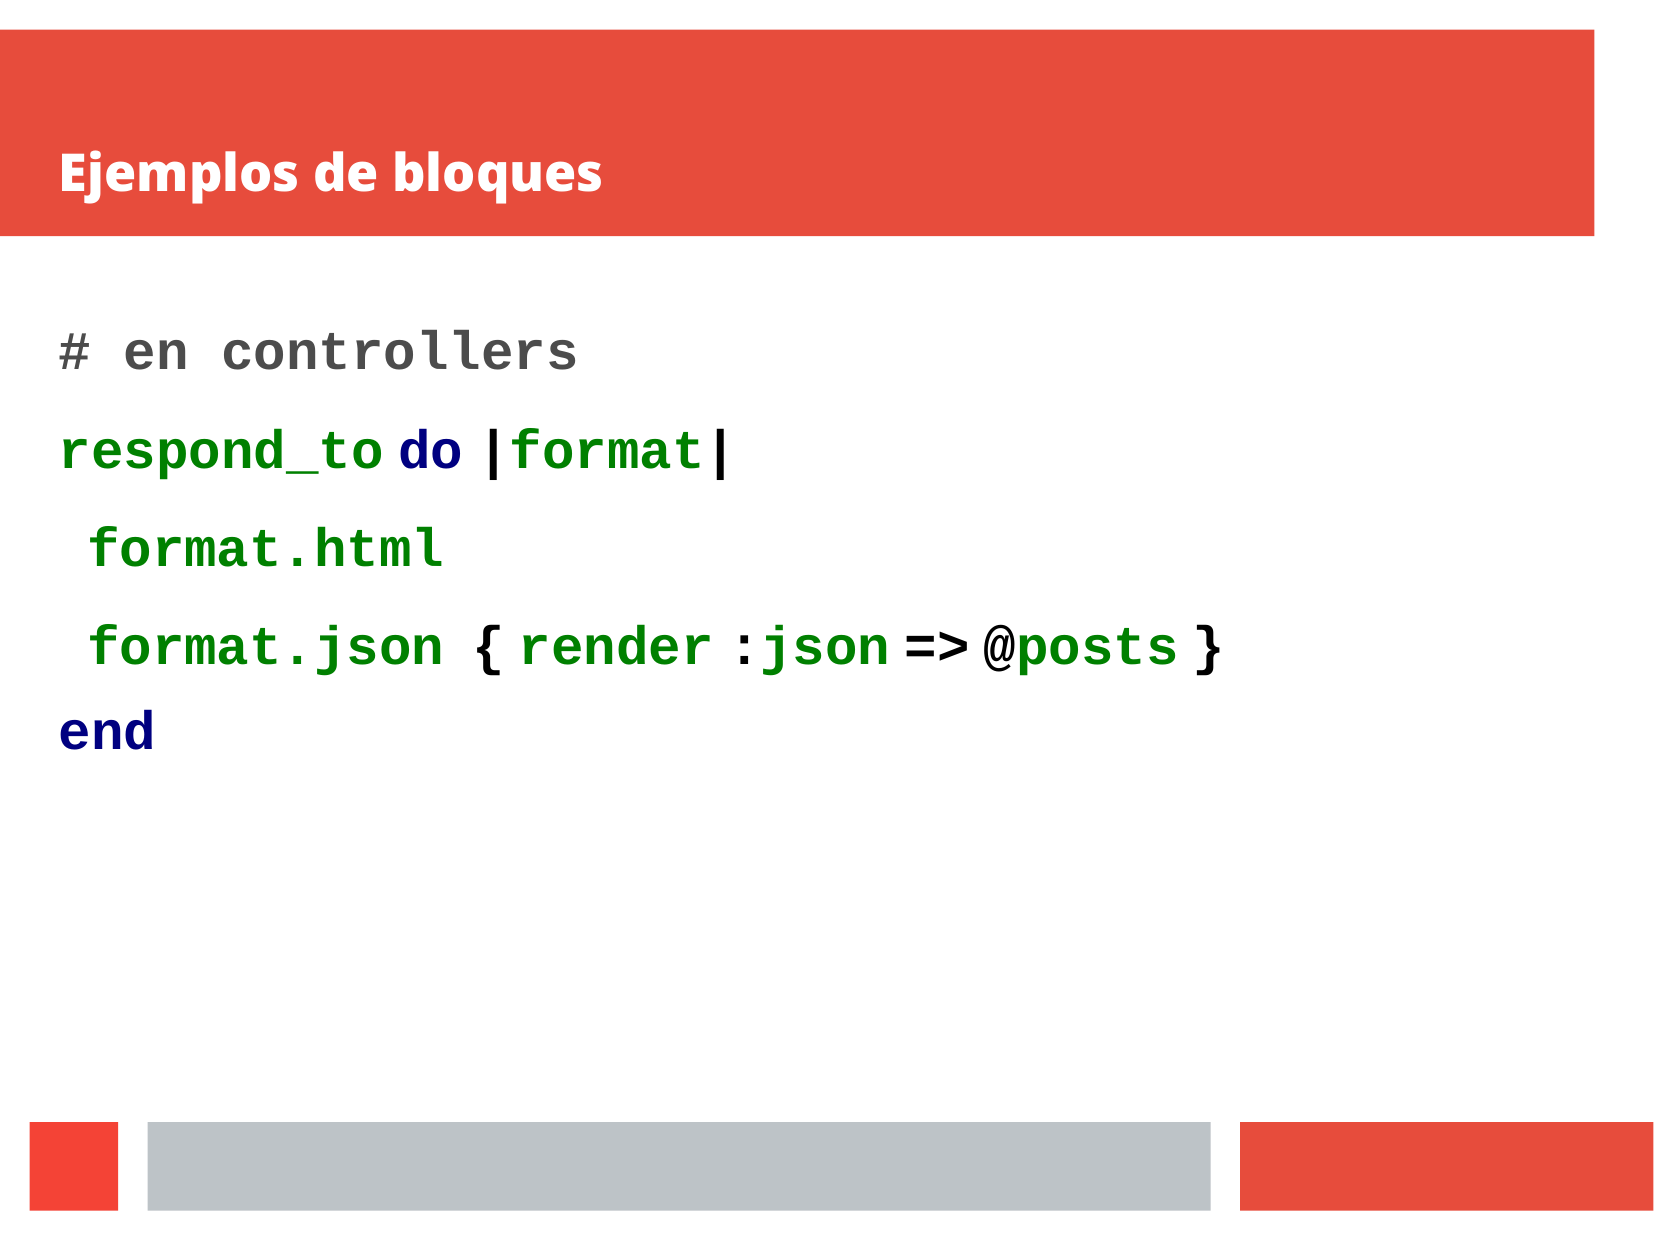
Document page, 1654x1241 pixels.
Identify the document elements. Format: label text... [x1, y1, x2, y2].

title Ejemplos de bloques [59, 59, 1595, 207]
list # en controllers respond_to do |format| format.html format.json { render :json => @posts } end [59, 324, 1565, 1093]
